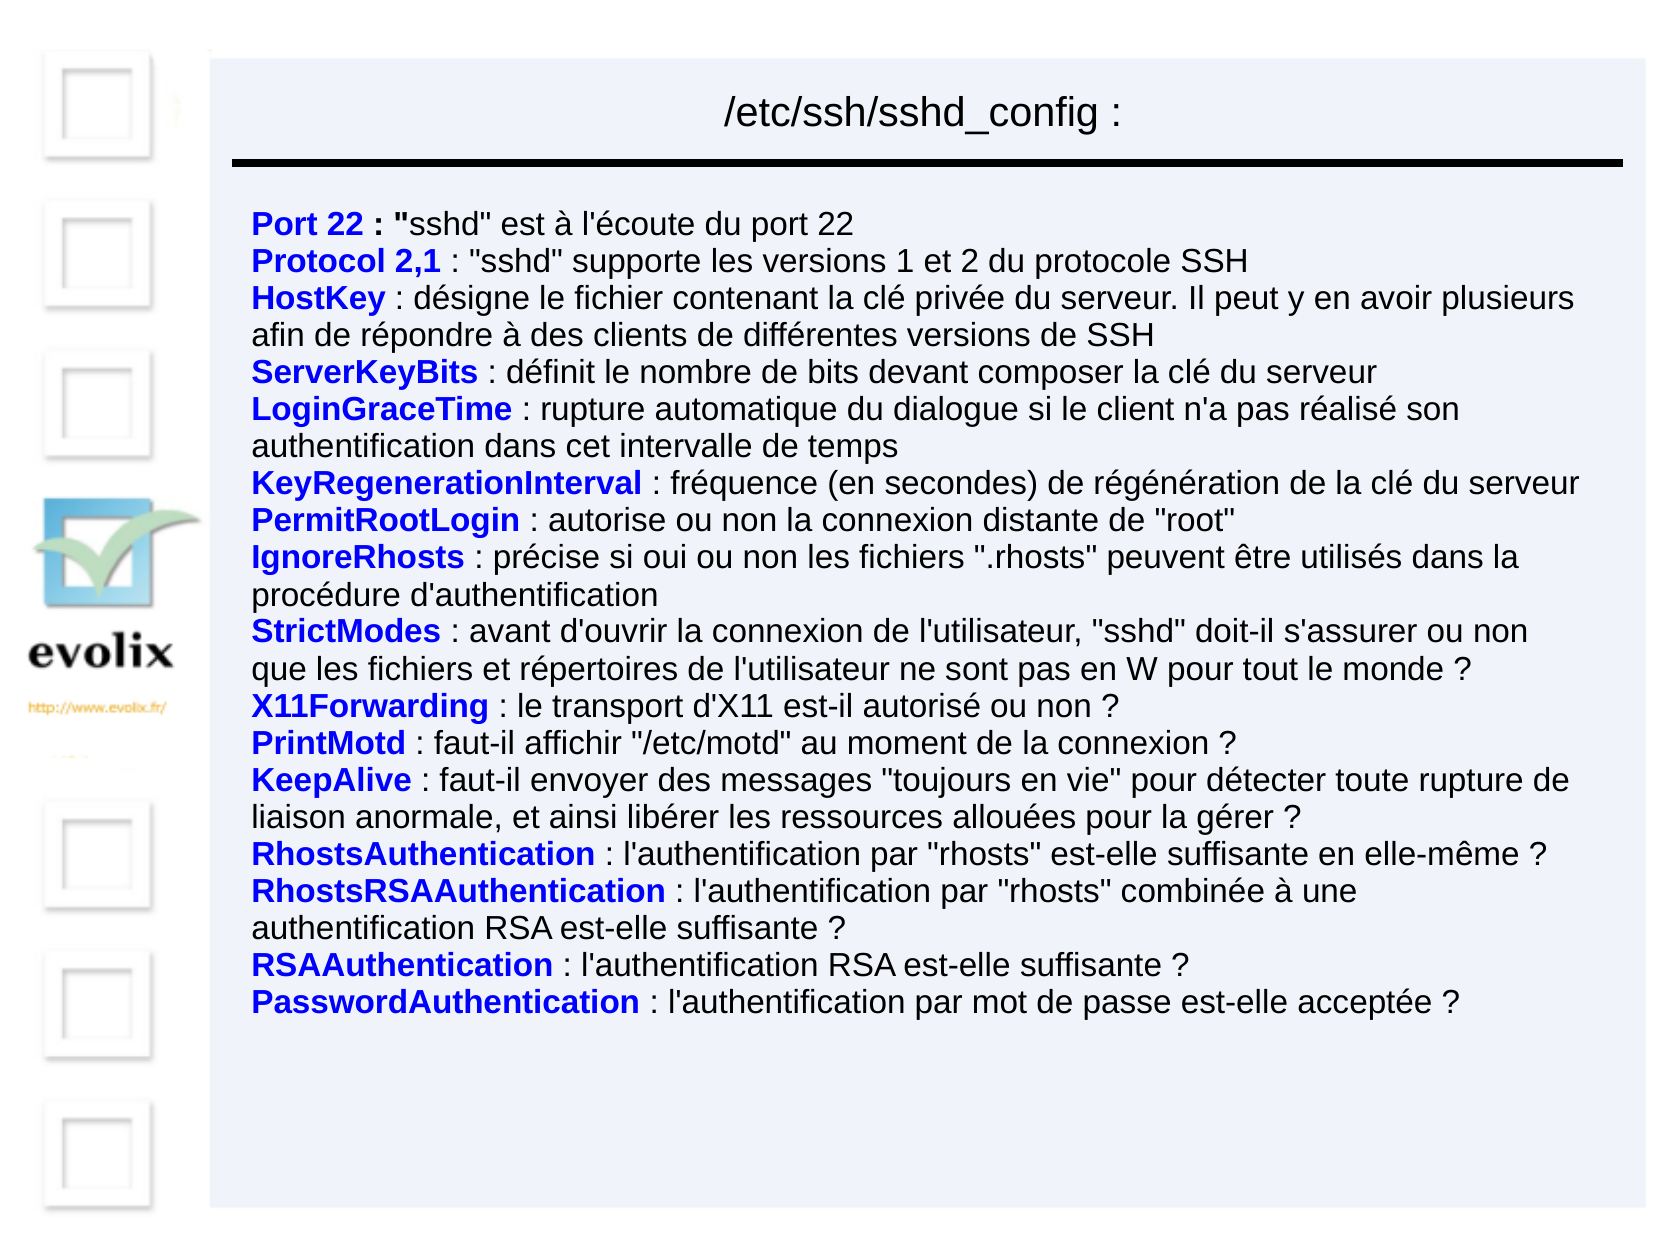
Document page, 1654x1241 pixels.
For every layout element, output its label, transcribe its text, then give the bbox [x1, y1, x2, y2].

picture [0, 49, 1654, 1218]
text_box /etc/ssh/sshd_config : [709, 81, 1138, 143]
text_box Port 22 : "sshd" est à l'écoute du port 22 Protocol 2,1 : "sshd" supporte les versions 1 et 2 du protocole SSH HostKey : désigne le fichier contenant la clé privée du serveur. Il peut y en avoir plusieurs afin de répondre à des clients de différentes versions de SSH ServerKeyBits : définit le nombre de bits devant composer la clé du serveur LoginGraceTime : rupture automatique du dialogue si le client n'a pas réalisé son authentification dans cet intervalle de temps KeyRegenerationInterval : fréquence (en secondes) de régénération de la clé du serveur PermitRootLogin : autorise ou non la connexion distante de "root" IgnoreRhosts : précise si oui ou non les fichiers ".rhosts" peuvent être utilisés dans la procédure d'authentification StrictModes : avant d'ouvrir la connexion de l'utilisateur, "sshd" doit-il s'assurer ou non que les fichiers et répertoires de l'utilisateur ne sont pas en W pour tout le monde ? X11Forwarding : le transport d'X11 est-il autorisé ou non ? PrintMotd : faut-il affichir "/etc/motd" au moment de la connexion ? KeepAlive : faut-il envoyer des messages "toujours en vie" pour détecter toute rupture de liaison anormale, et ainsi libérer les ressources allouées pour la gérer ? RhostsAuthentication : l'authentification par "rhosts" est-elle suffisante en elle-même ? RhostsRSAAuthentication : l'authentification par "rhosts" combinée à une authentification RSA est-elle suffisante ? RSAAuthentication : l'authentification RSA est-elle suffisante ? PasswordAuthentication : l'authentification par mot de passe est-elle acceptée ? [236, 198, 1597, 1028]
